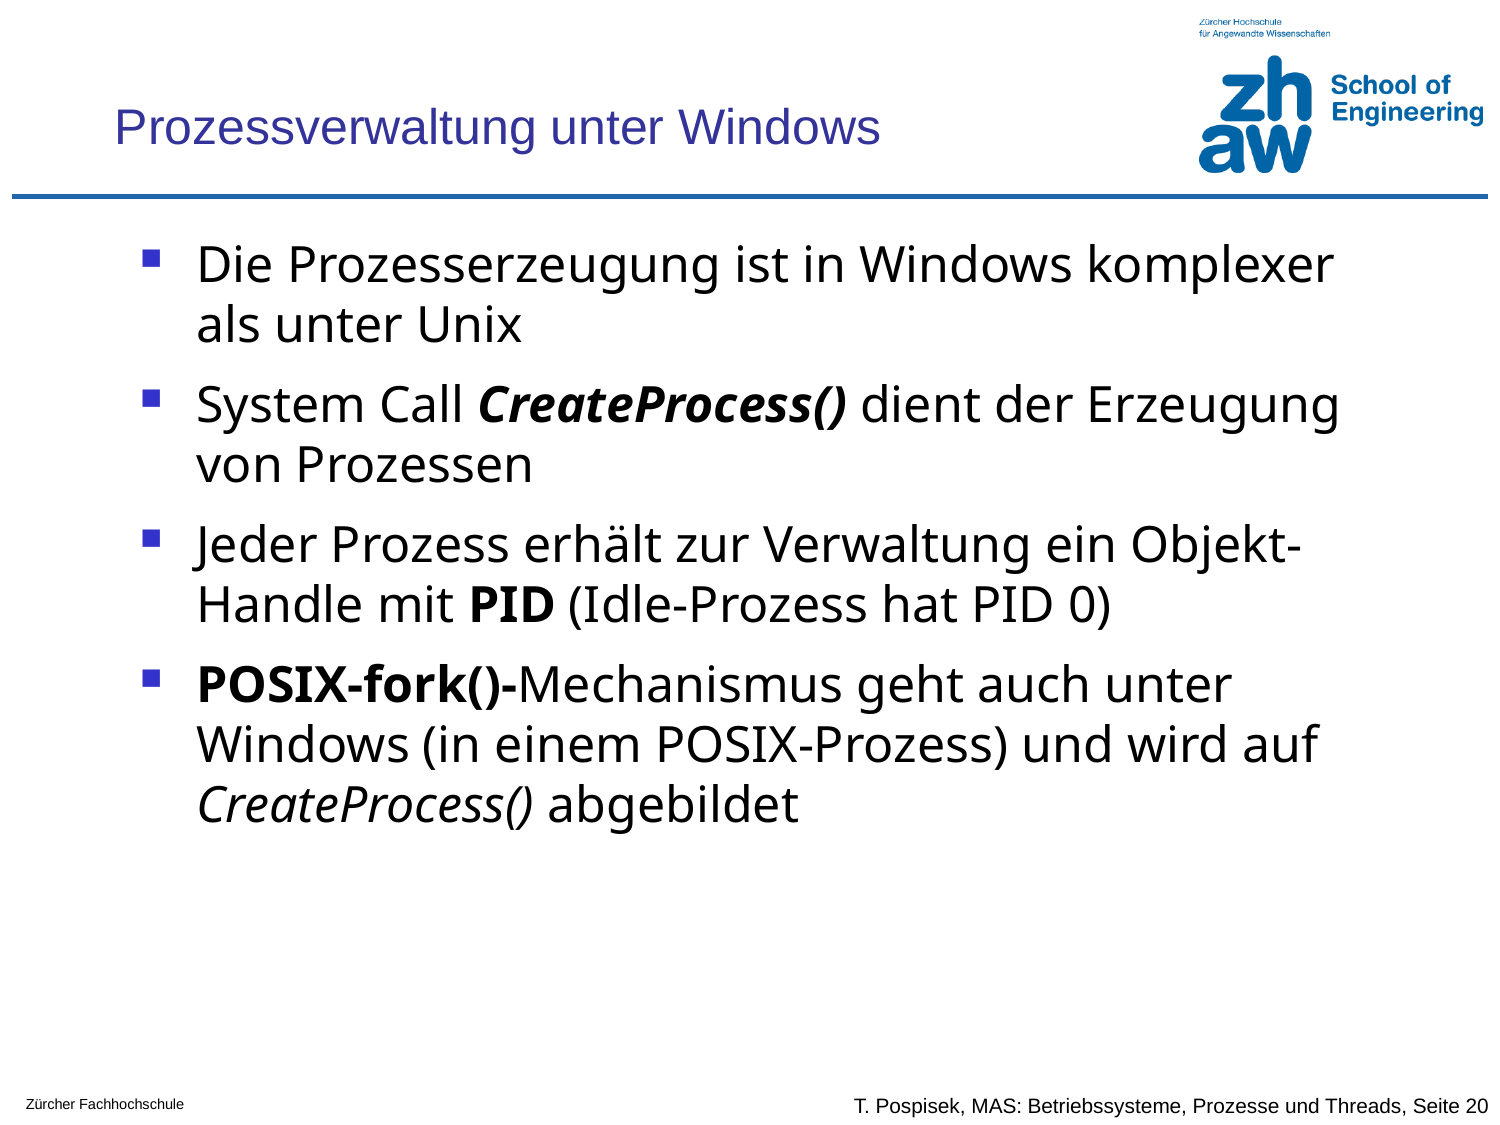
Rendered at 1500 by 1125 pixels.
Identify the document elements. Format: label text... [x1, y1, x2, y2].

picture [1199, 19, 1483, 173]
title Prozessverwaltung unter Windows [99, 50, 1379, 163]
list Die Prozesserzeugung ist in Windows komplexer als unter Unix System Call CreateProcess() dient der Erzeugung von Prozessen Jeder Prozess erhält zur Verwaltung ein Objekt-Handle mit PID (Idle-Prozess hat PID 0) POSIX-fork()-Mechanismus geht auch unter Windows (in einem POSIX-Prozess) und wird auf CreateProcess() abgebildet [125, 224, 1400, 1025]
